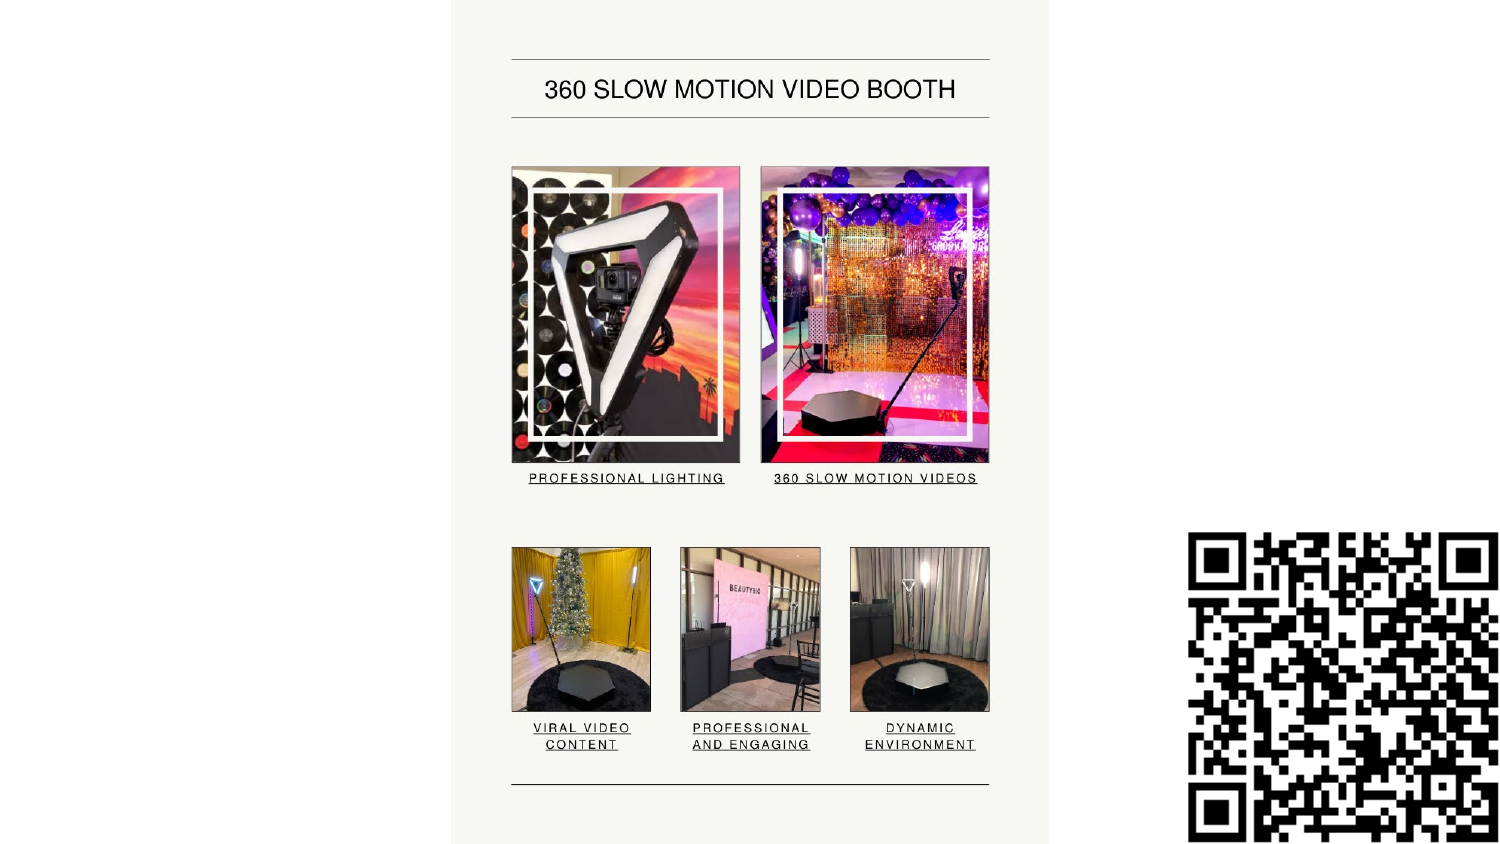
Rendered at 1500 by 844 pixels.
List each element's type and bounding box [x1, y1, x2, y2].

picture [451, 0, 1049, 844]
picture [1187, 531, 1500, 844]
